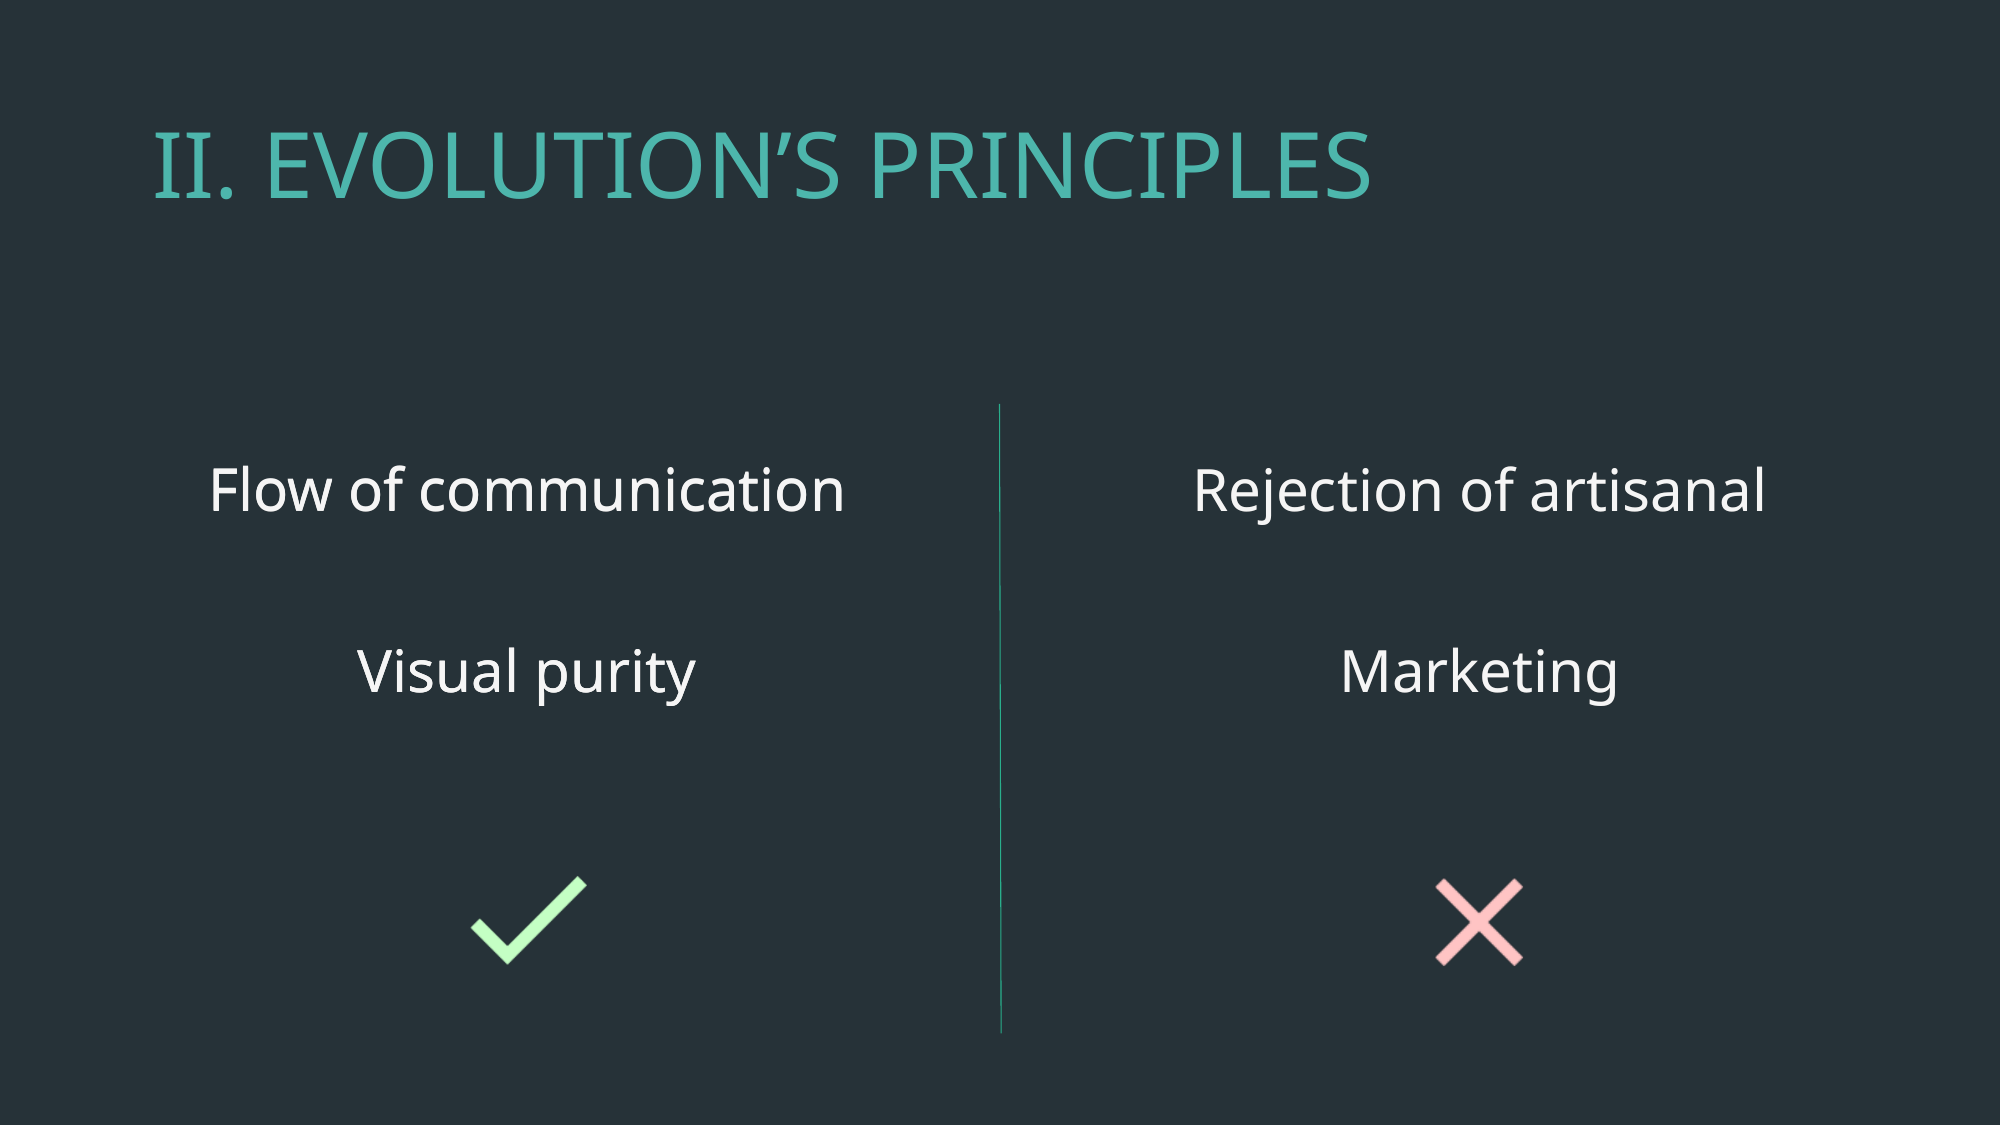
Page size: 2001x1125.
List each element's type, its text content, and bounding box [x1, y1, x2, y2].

picture [448, 894, 607, 998]
picture [1404, 895, 1555, 998]
title II. Evolution’s principles [137, 59, 1872, 278]
text_box Rejection of artisanal Marketing [1076, 445, 1883, 894]
text_box Flow of communication Visual purity [124, 445, 931, 894]
